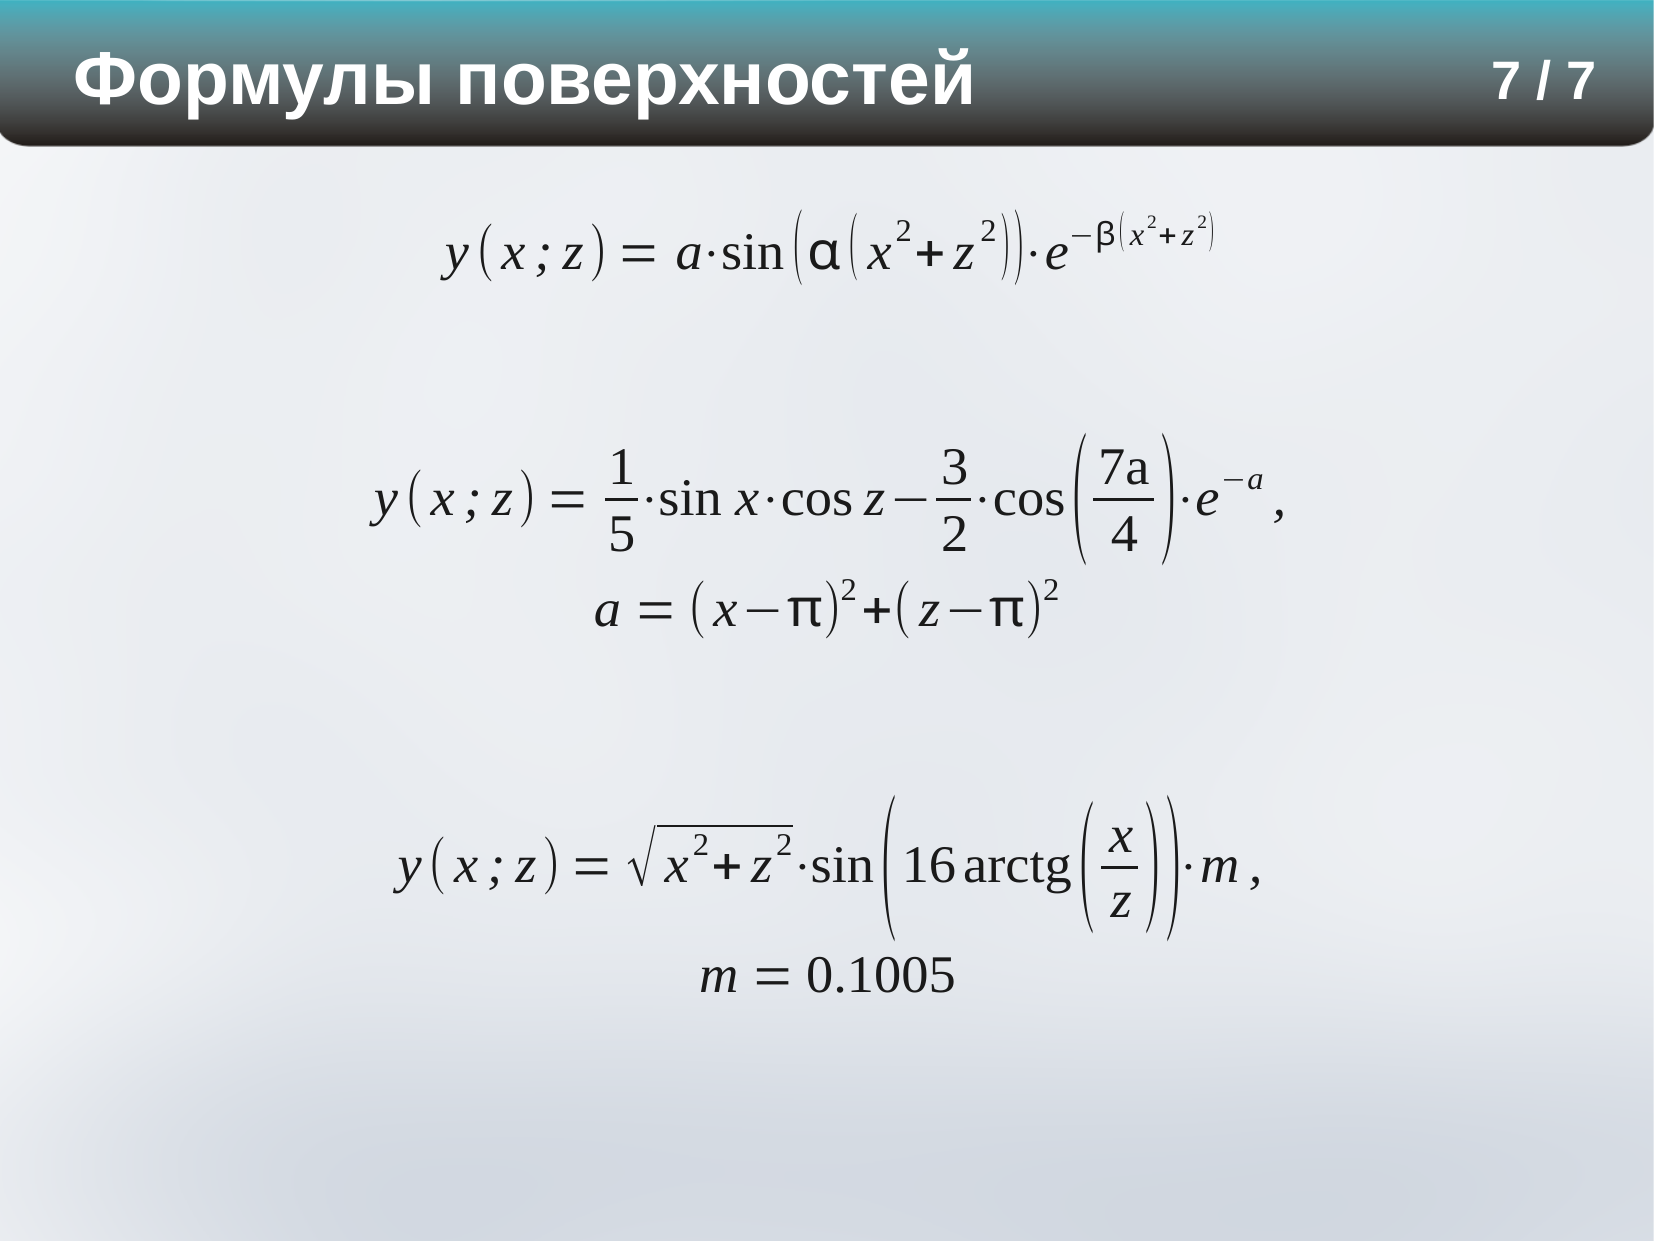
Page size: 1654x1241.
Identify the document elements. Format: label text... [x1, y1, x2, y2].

chart [432, 206, 1222, 289]
text_box Формулы поверхностей [59, 29, 1270, 129]
chart [384, 791, 1269, 1005]
chart [361, 431, 1293, 642]
text_box <номер> / 7 [1476, 42, 1654, 119]
picture [0, 0, 1654, 1241]
